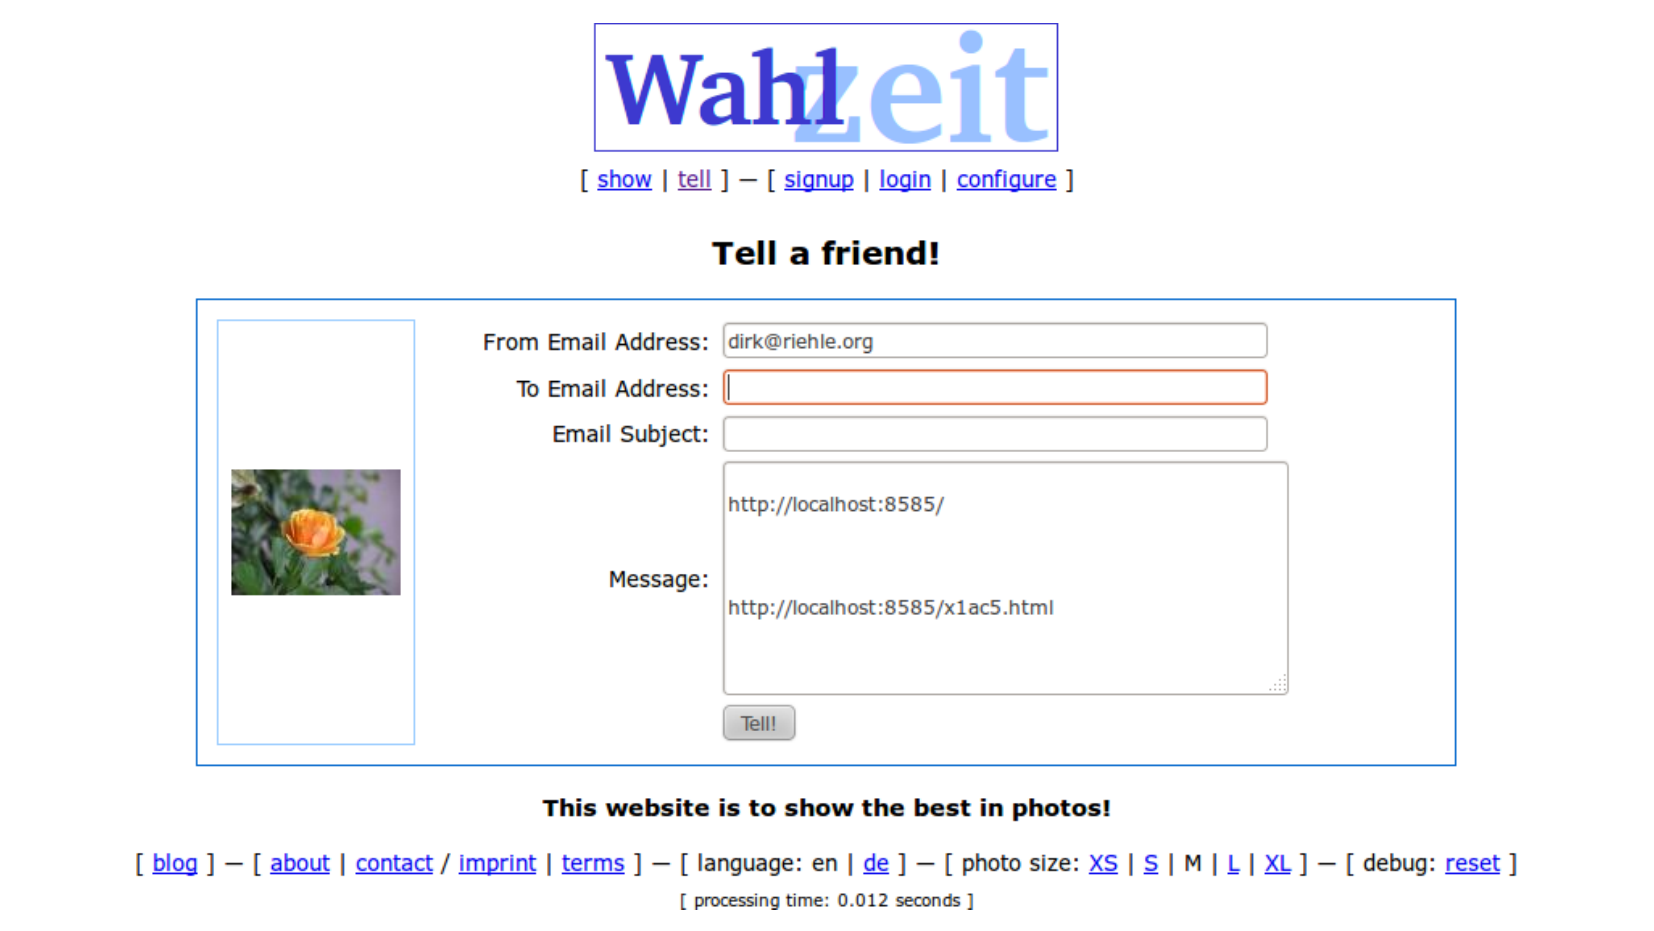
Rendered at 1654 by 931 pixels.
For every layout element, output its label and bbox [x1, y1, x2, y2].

picture [135, 23, 1518, 910]
